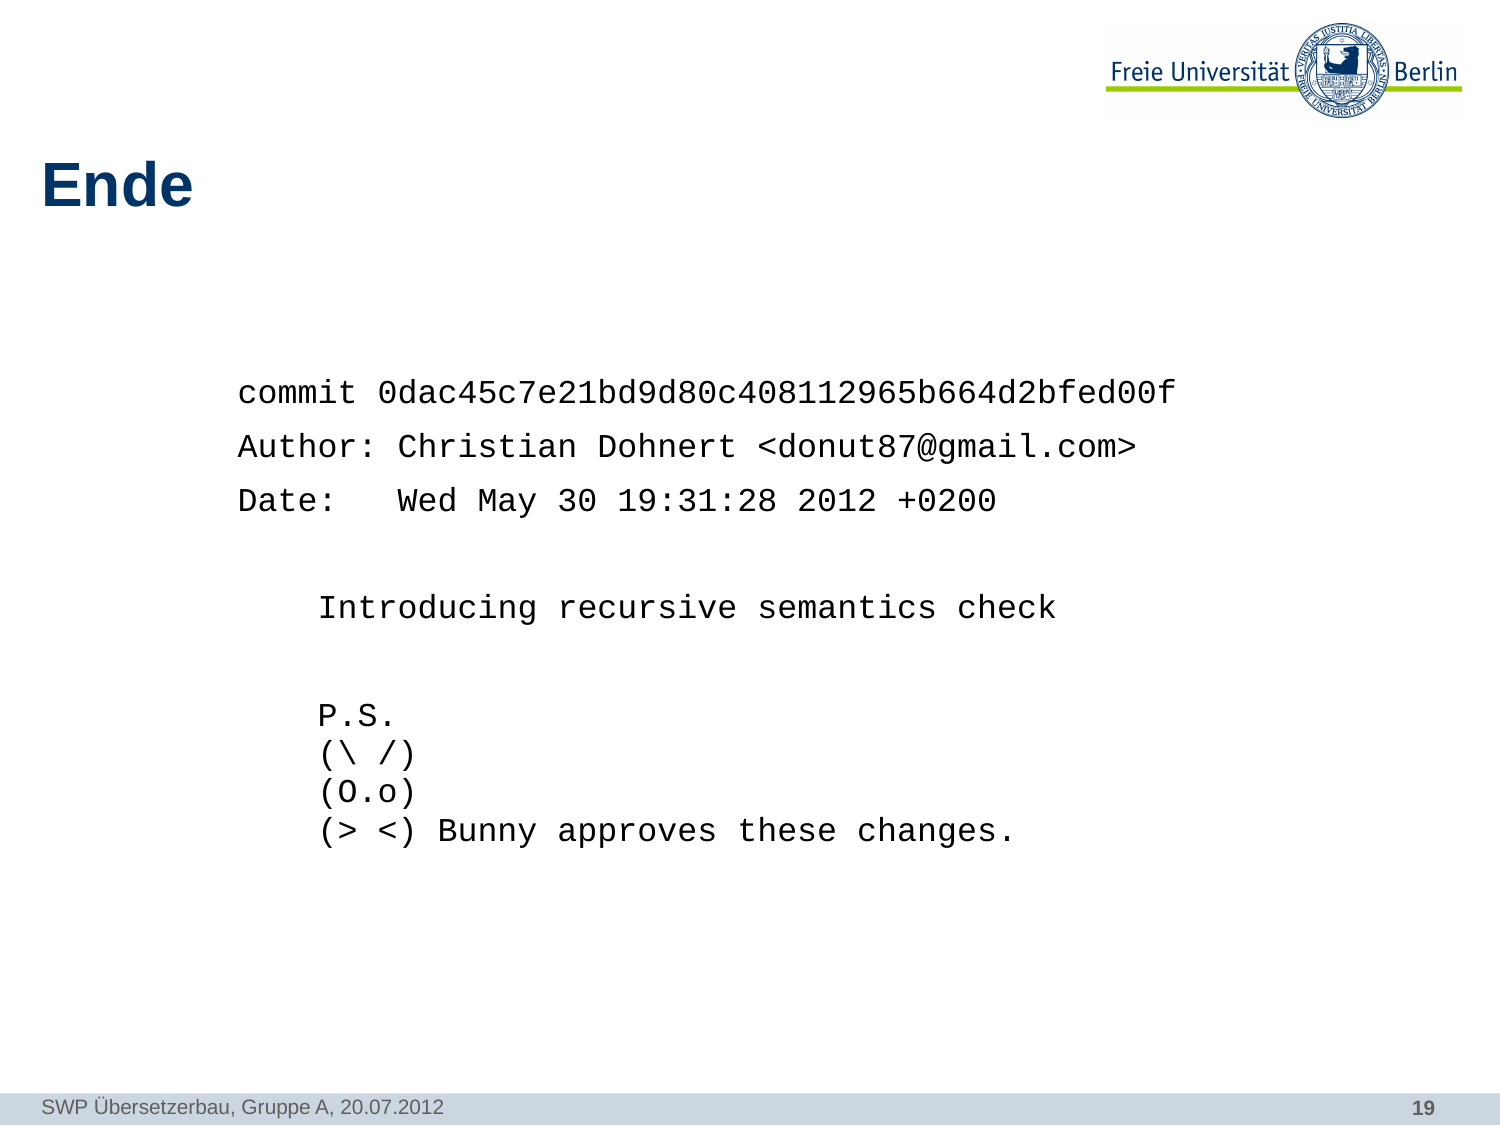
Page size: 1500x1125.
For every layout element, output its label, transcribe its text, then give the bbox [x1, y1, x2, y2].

list commit 0dac45c7e21bd9d80c408112965b664d2bfed00f Author: Christian Dohnert <donut87@gmail.com> Date: Wed May 30 19:31:28 2012 +0200 Introducing recursive semantics check P.S. (\ /) (O.o) (> <) Bunny approves these changes. [237, 322, 1367, 852]
picture [1106, 23, 1462, 118]
title Ende [41, 149, 1460, 221]
